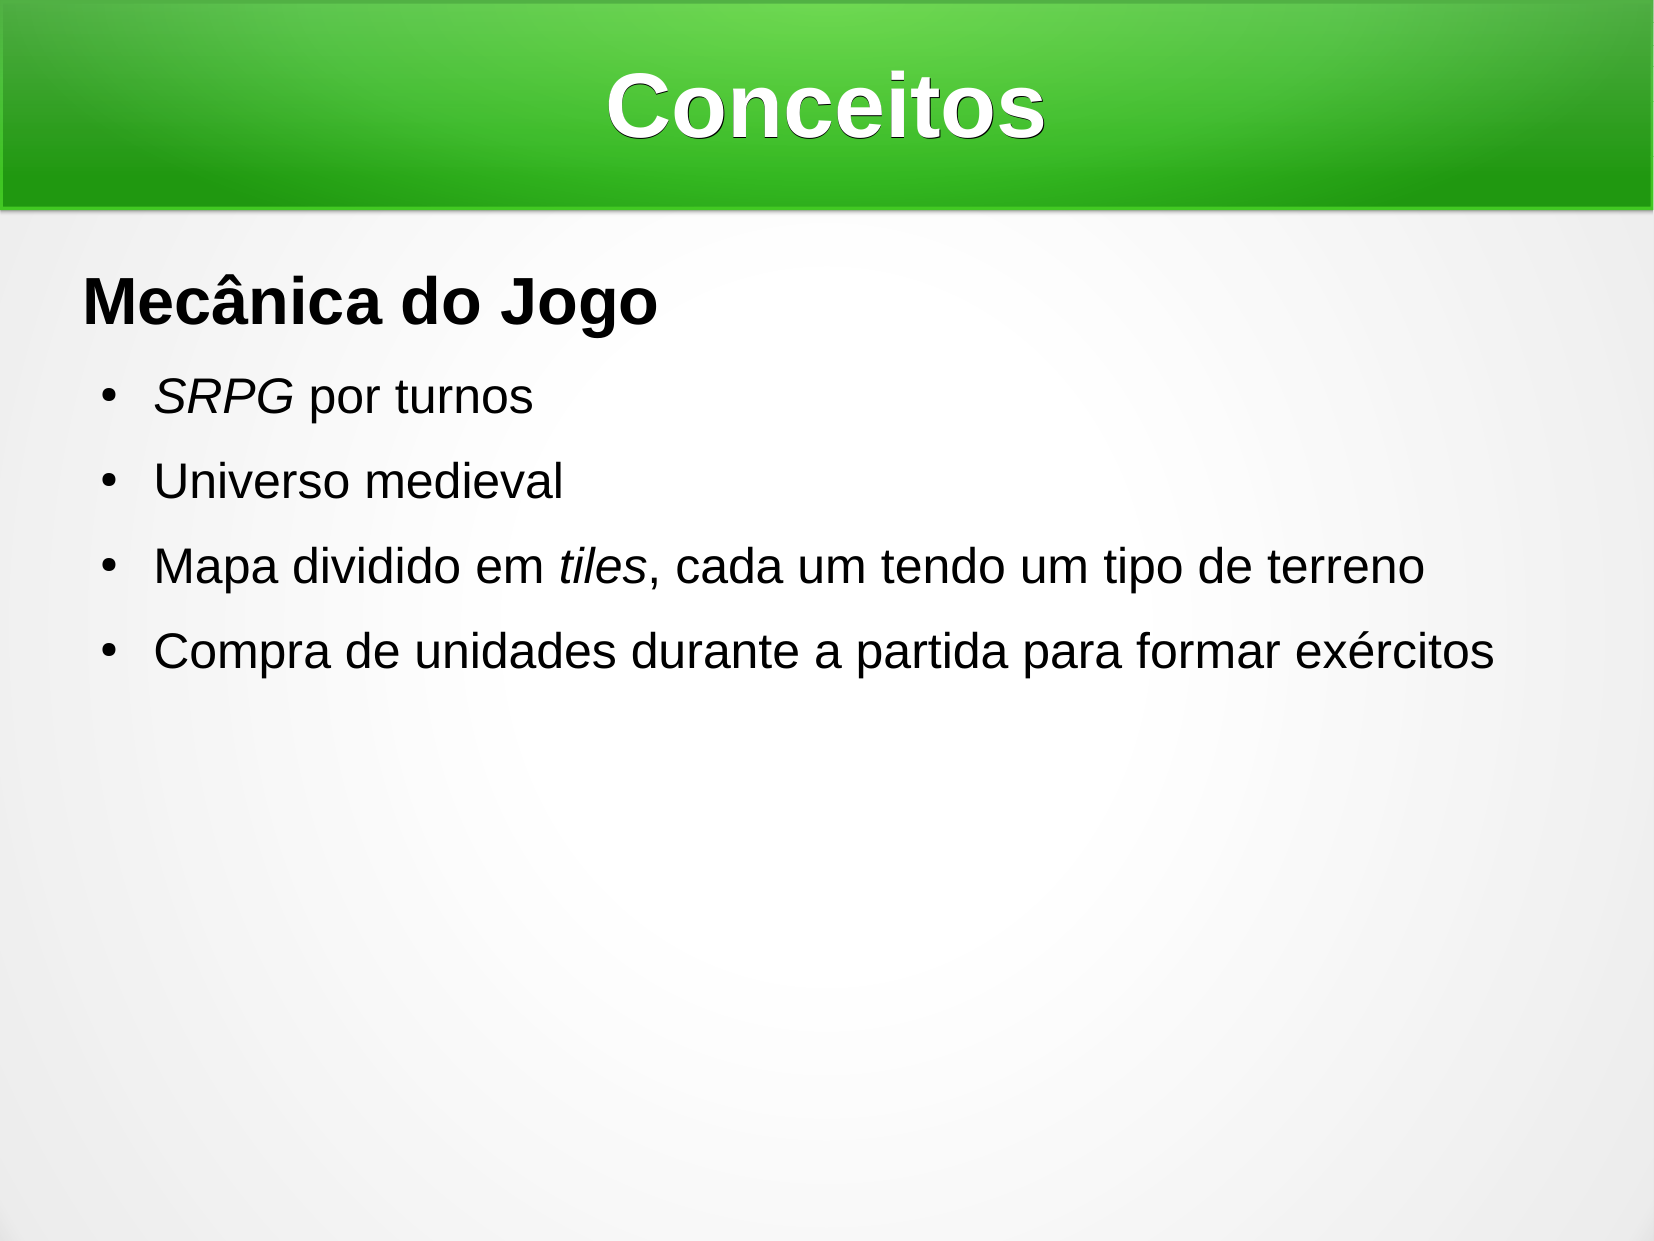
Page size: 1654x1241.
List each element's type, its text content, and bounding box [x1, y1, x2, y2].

title Conceitos [82, 35, 1571, 178]
list Mecânica do Jogo SRPG por turnos Universo medieval Mapa dividido em tiles, cada um tendo um tipo de terreno Compra de unidades durante a partida para formar exércitos [82, 263, 1571, 984]
